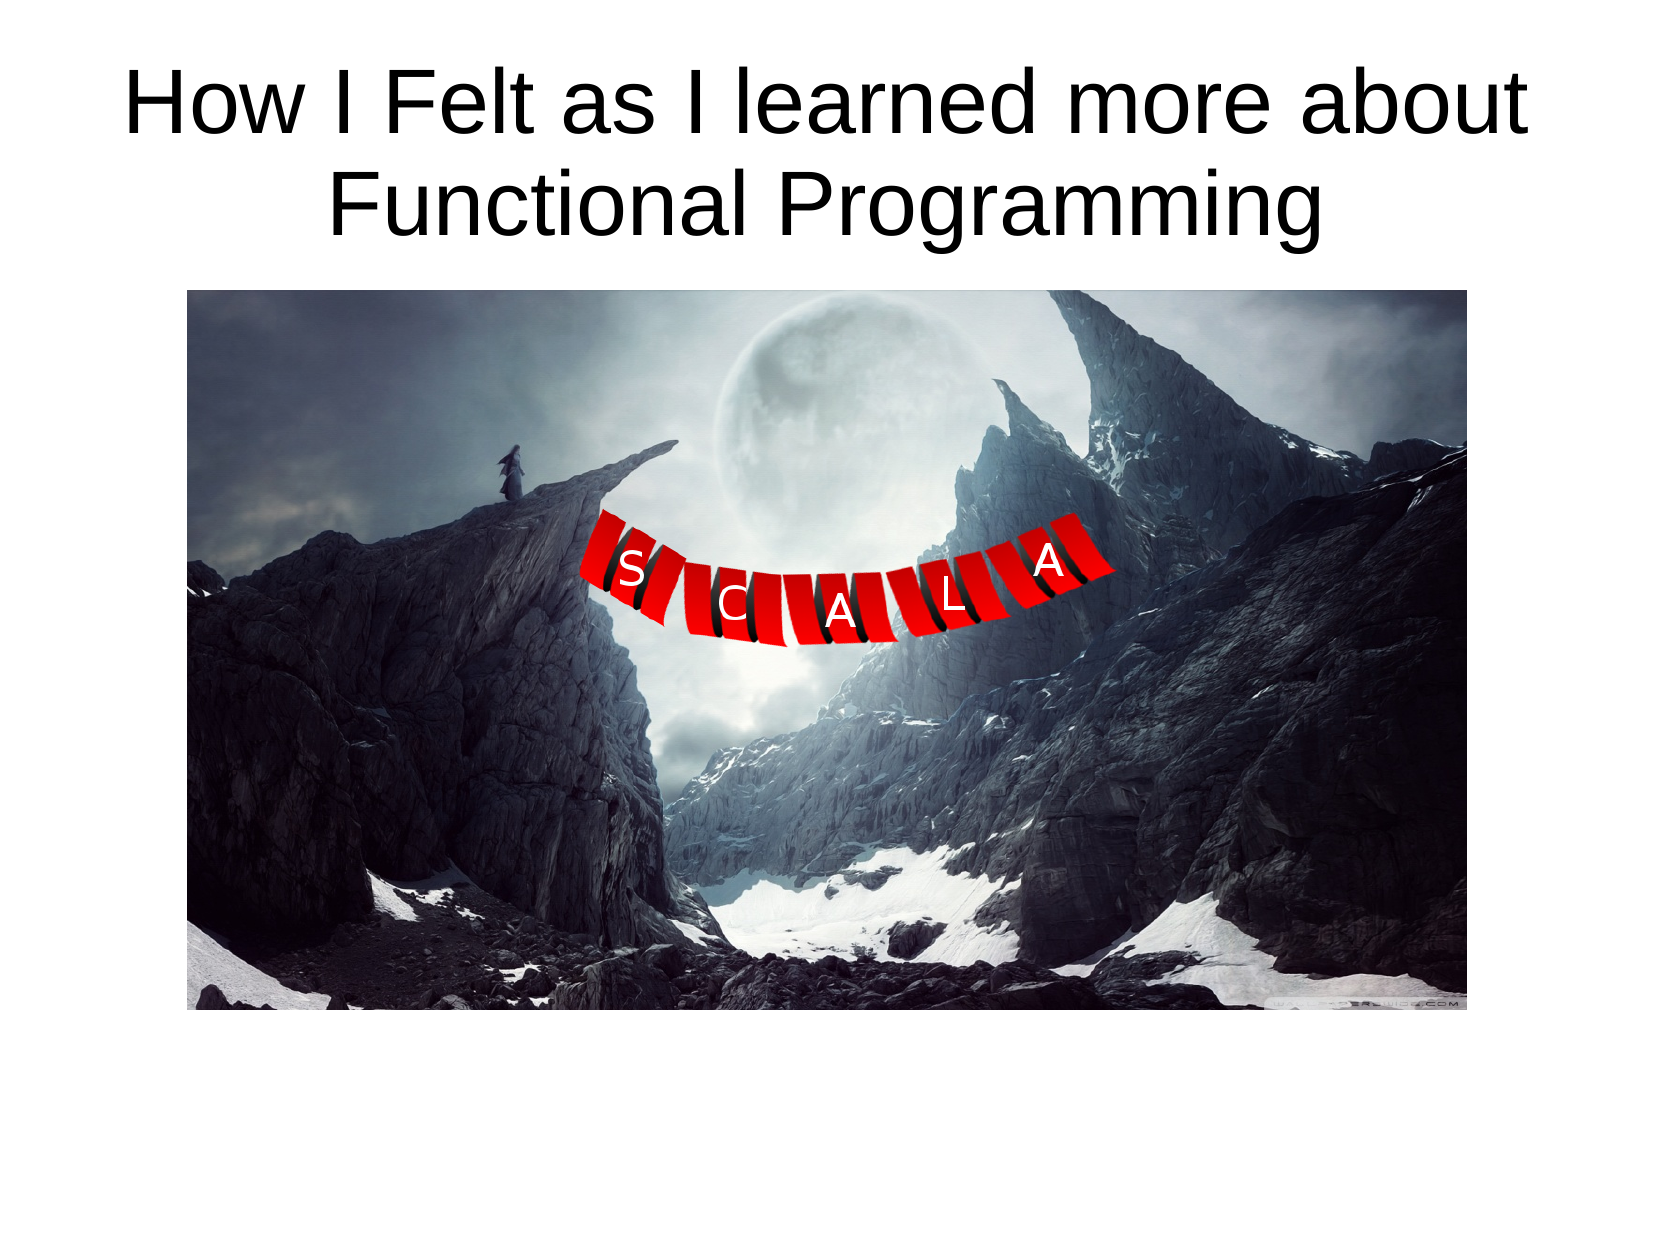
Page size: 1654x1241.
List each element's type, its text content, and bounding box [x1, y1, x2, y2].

picture [187, 290, 1467, 1010]
title How I Felt as I learned more about Functional Programming [82, 49, 1571, 257]
